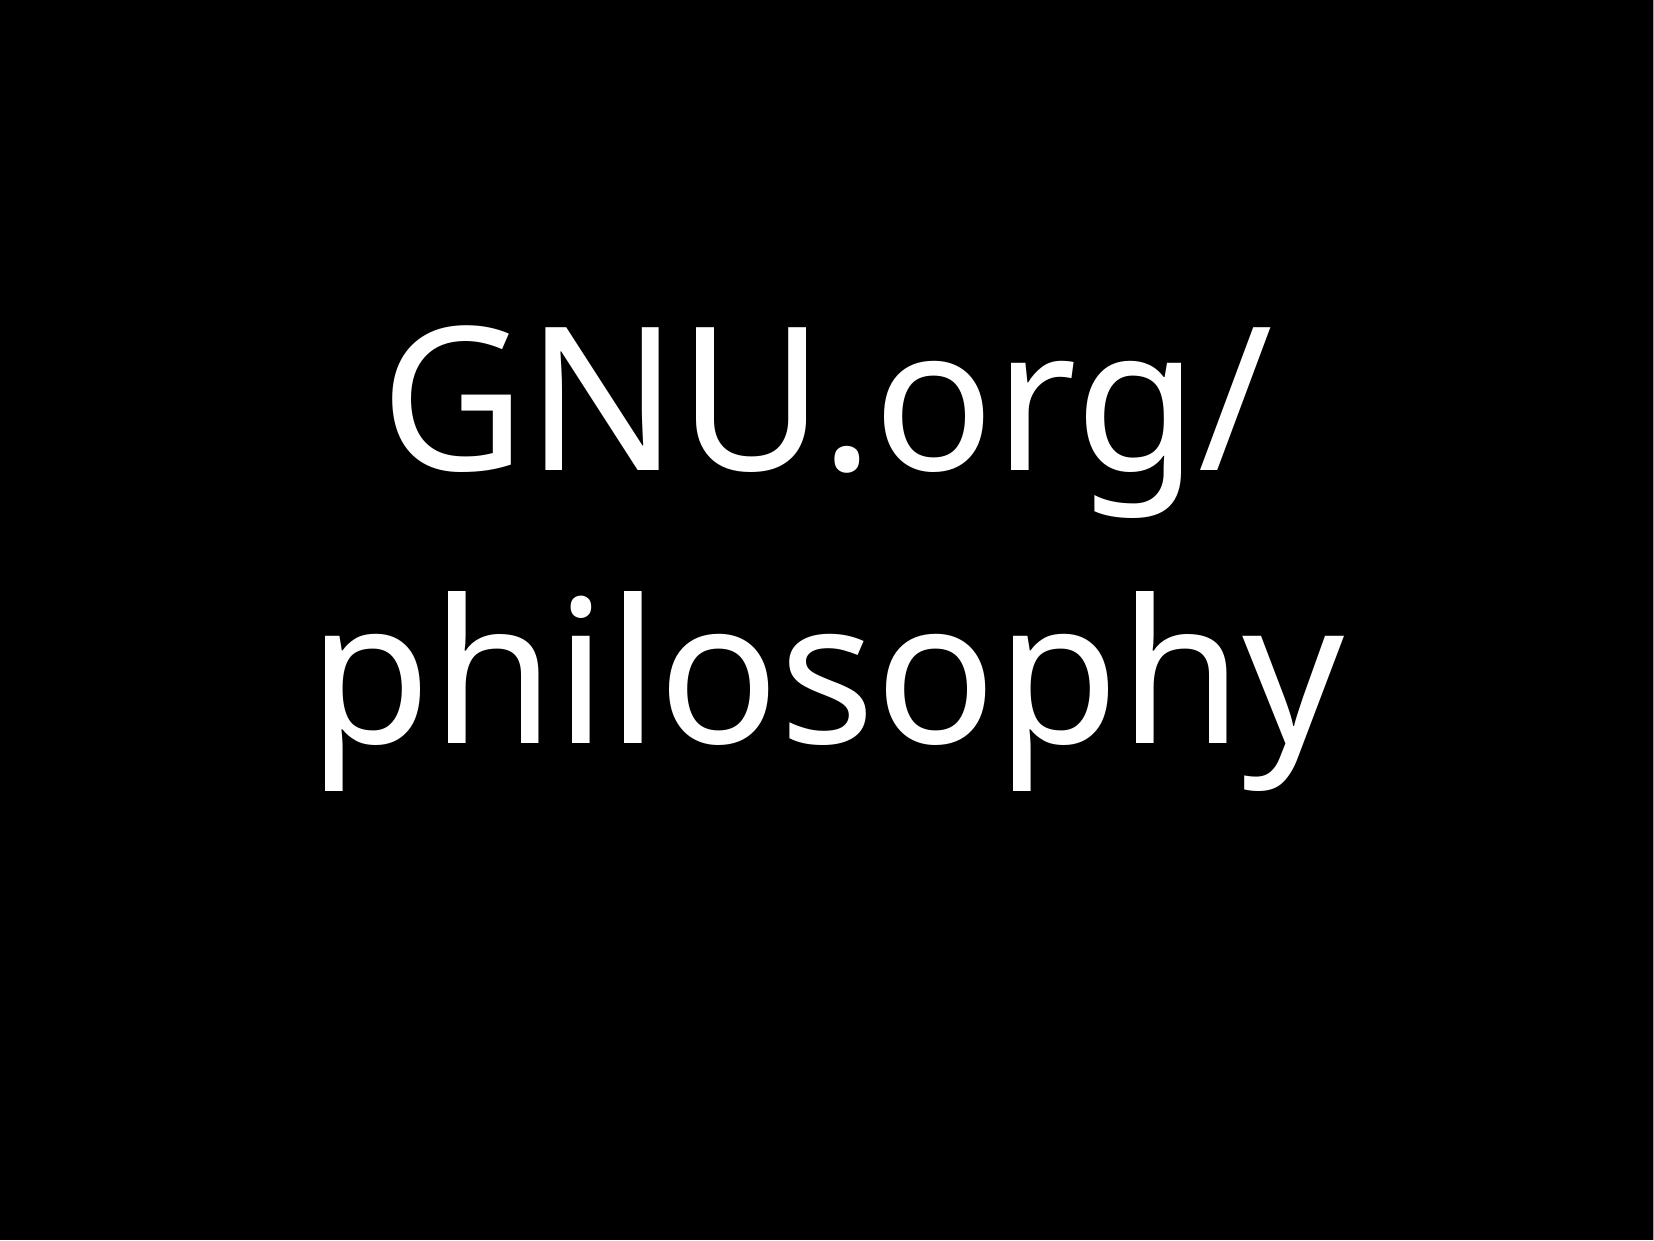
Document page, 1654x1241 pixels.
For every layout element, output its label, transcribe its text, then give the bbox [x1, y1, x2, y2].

subtitle GNU.org/ philosophy [82, 49, 1571, 1010]
